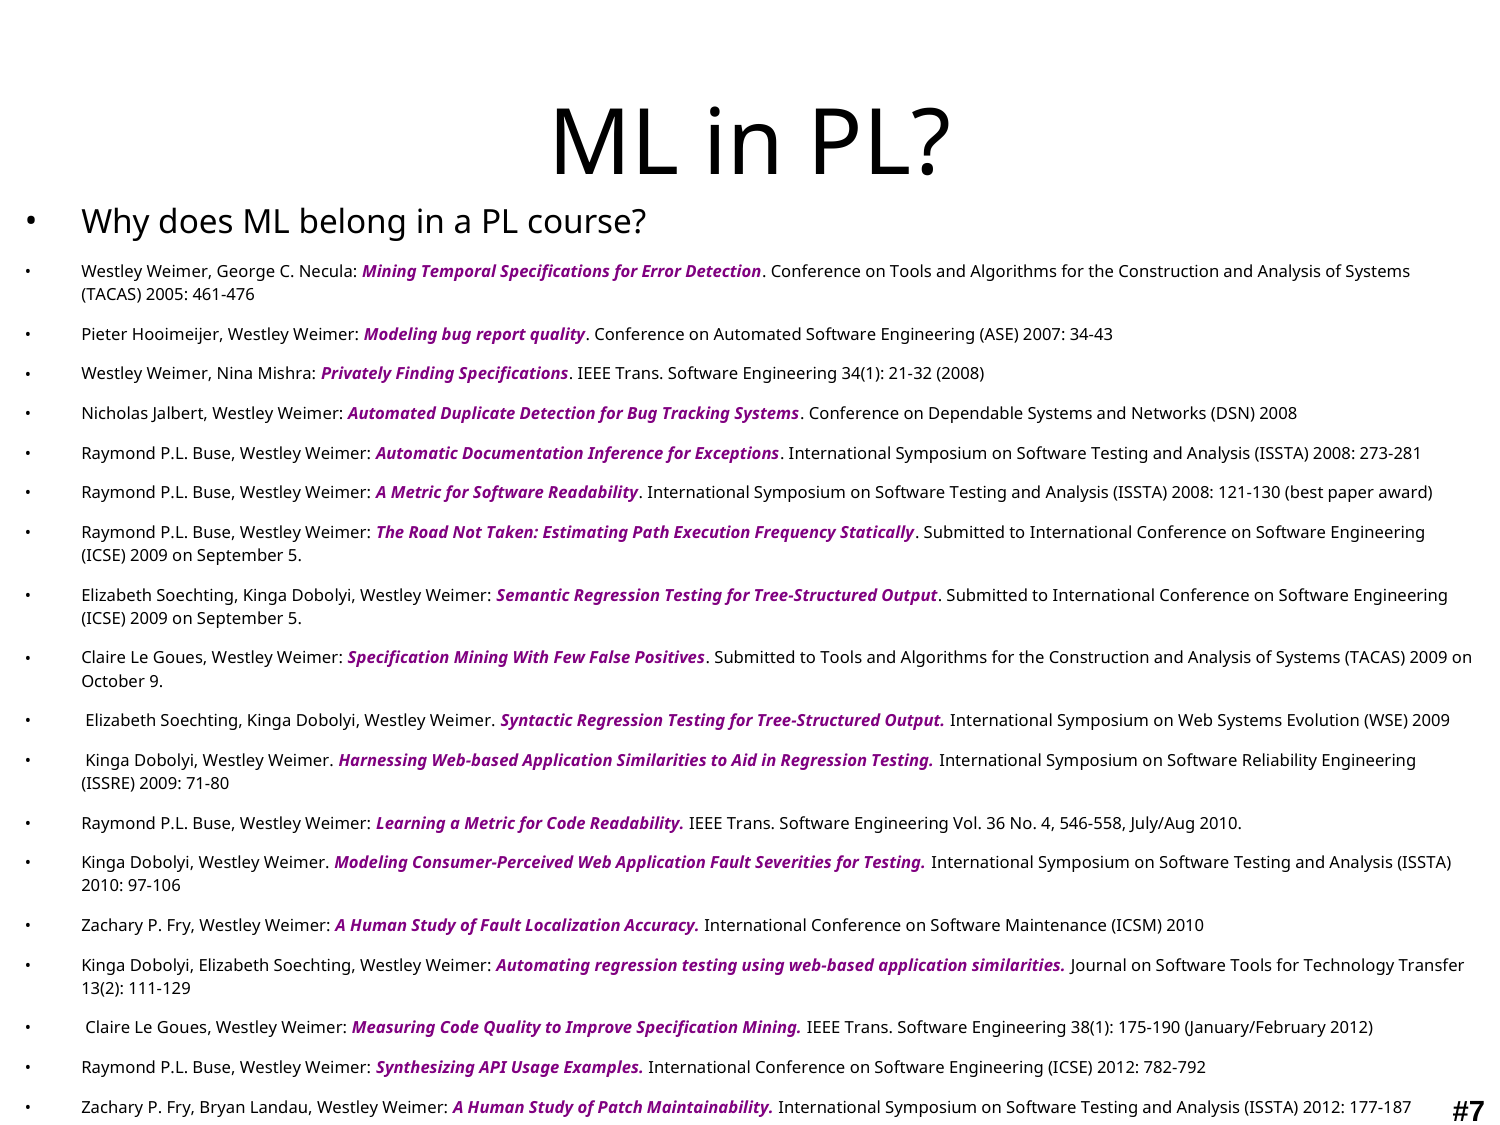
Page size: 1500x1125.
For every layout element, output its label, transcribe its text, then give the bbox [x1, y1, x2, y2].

list Why does ML belong in a PL course? Westley Weimer, George C. Necula: Mining Temporal Specifications for Error Detection. Conference on Tools and Algorithms for the Construction and Analysis of Systems (TACAS) 2005: 461-476 Pieter Hooimeijer, Westley Weimer: Modeling bug report quality. Conference on Automated Software Engineering (ASE) 2007: 34-43 Westley Weimer, Nina Mishra: Privately Finding Specifications. IEEE Trans. Software Engineering 34(1): 21-32 (2008) Nicholas Jalbert, Westley Weimer: Automated Duplicate Detection for Bug Tracking Systems. Conference on Dependable Systems and Networks (DSN) 2008 Raymond P.L. Buse, Westley Weimer: Automatic Documentation Inference for Exceptions. International Symposium on Software Testing and Analysis (ISSTA) 2008: 273-281 Raymond P.L. Buse, Westley Weimer: A Metric for Software Readability. International Symposium on Software Testing and Analysis (ISSTA) 2008: 121-130 (best paper award) Raymond P.L. Buse, Westley Weimer: The Road Not Taken: Estimating Path Execution Frequency Statically. Submitted to International Conference on Software Engineering (ICSE) 2009 on September 5. Elizabeth Soechting, Kinga Dobolyi, Westley Weimer: Semantic Regression Testing for Tree-Structured Output. Submitted to International Conference on Software Engineering (ICSE) 2009 on September 5. Claire Le Goues, Westley Weimer: Specification Mining With Few False Positives. Submitted to Tools and Algorithms for the Construction and Analysis of Systems (TACAS) 2009 on October 9. Elizabeth Soechting, Kinga Dobolyi, Westley Weimer. Syntactic Regression Testing for Tree-Structured Output. International Symposium on Web Systems Evolution (WSE) 2009 Kinga Dobolyi, Westley Weimer. Harnessing Web-based Application Similarities to Aid in Regression Testing. International Symposium on Software Reliability Engineering (ISSRE) 2009: 71-80 Raymond P.L. Buse, Westley Weimer: Learning a Metric for Code Readability. IEEE Trans. Software Engineering Vol. 36 No. 4, 546-558, July/Aug 2010. Kinga Dobolyi, Westley Weimer. Modeling Consumer-Perceived Web Application Fault Severities for Testing. International Symposium on Software Testing and Analysis (ISSTA) 2010: 97-106 Zachary P. Fry, Westley Weimer: A Human Study of Fault Localization Accuracy. International Conference on Software Maintenance (ICSM) 2010 Kinga Dobolyi, Elizabeth Soechting, Westley Weimer: Automating regression testing using web-based application similarities. Journal on Software Tools for Technology Transfer 13(2): 111-129 Claire Le Goues, Westley Weimer: Measuring Code Quality to Improve Specification Mining. IEEE Trans. Software Engineering 38(1): 175-190 (January/February 2012) Raymond P.L. Buse, Westley Weimer: Synthesizing API Usage Examples. International Conference on Software Engineering (ICSE) 2012: 782-792 Zachary P. Fry, Bryan Landau, Westley Weimer: A Human Study of Patch Maintainability. International Symposium on Software Testing and Analysis (ISSTA) 2012: 177-187 Zachary P. Fry, Westley Weimer: Clustering Static Analysis Defect Reports to Reduce Maintenance Costs. IEEE Working Conference on Reverse Engineering (WCRE) 2013: 282-291 [24, 197, 1476, 1061]
title ML in PL? [24, 45, 1476, 197]
